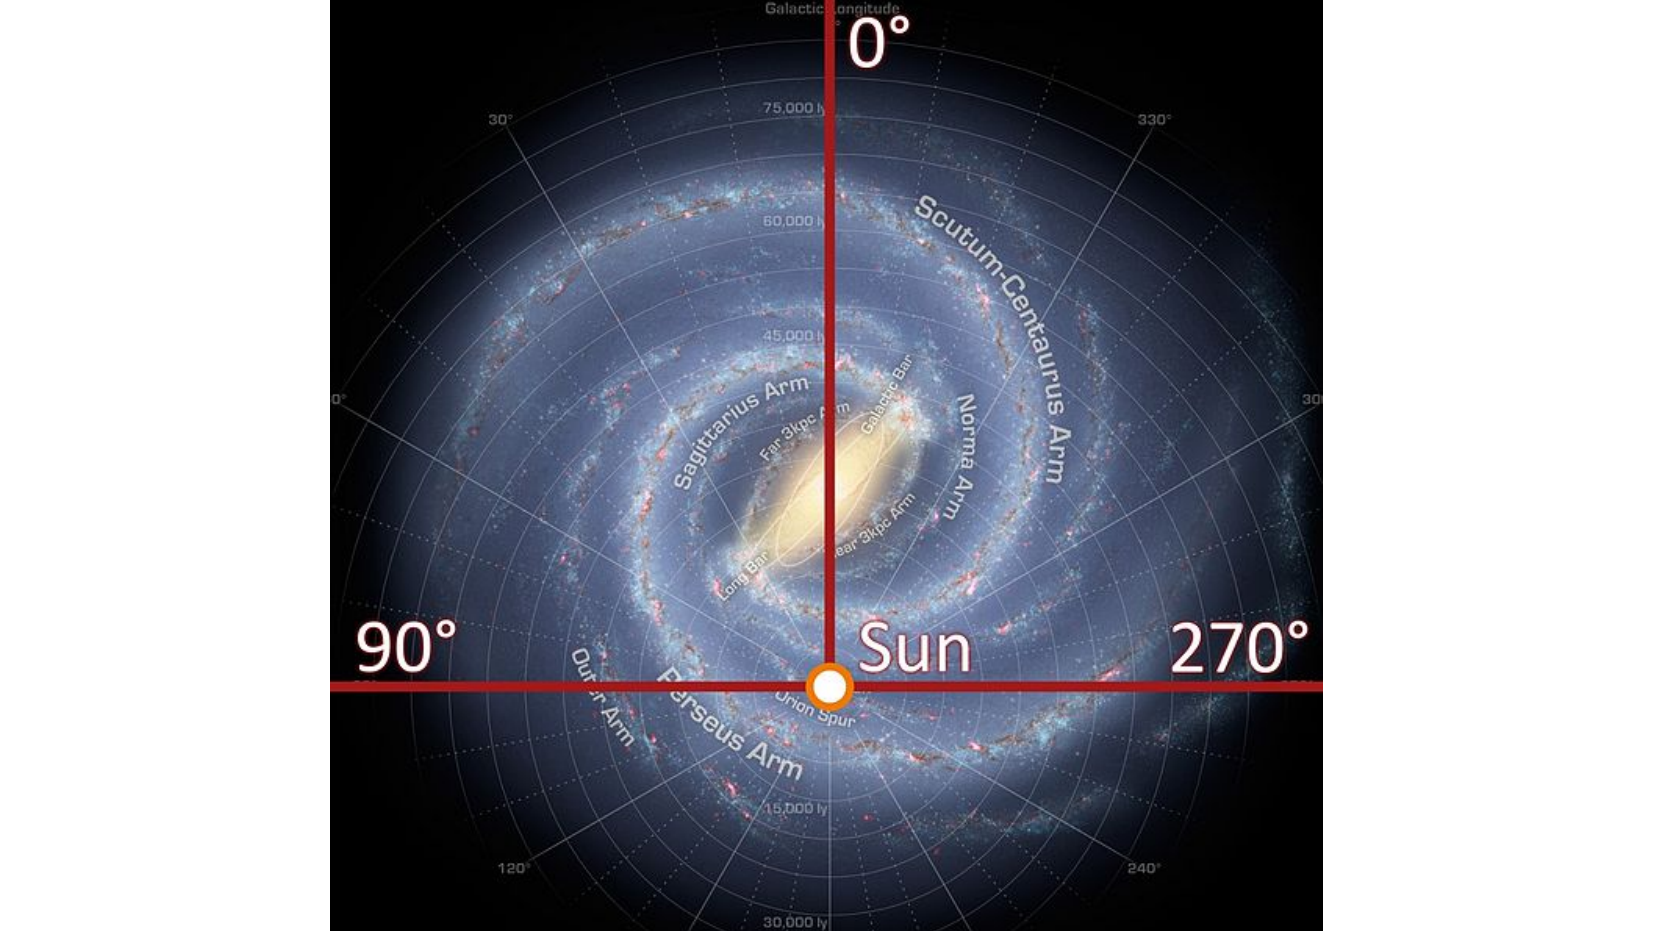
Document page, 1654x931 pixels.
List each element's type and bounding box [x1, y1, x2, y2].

picture [330, 0, 1323, 931]
